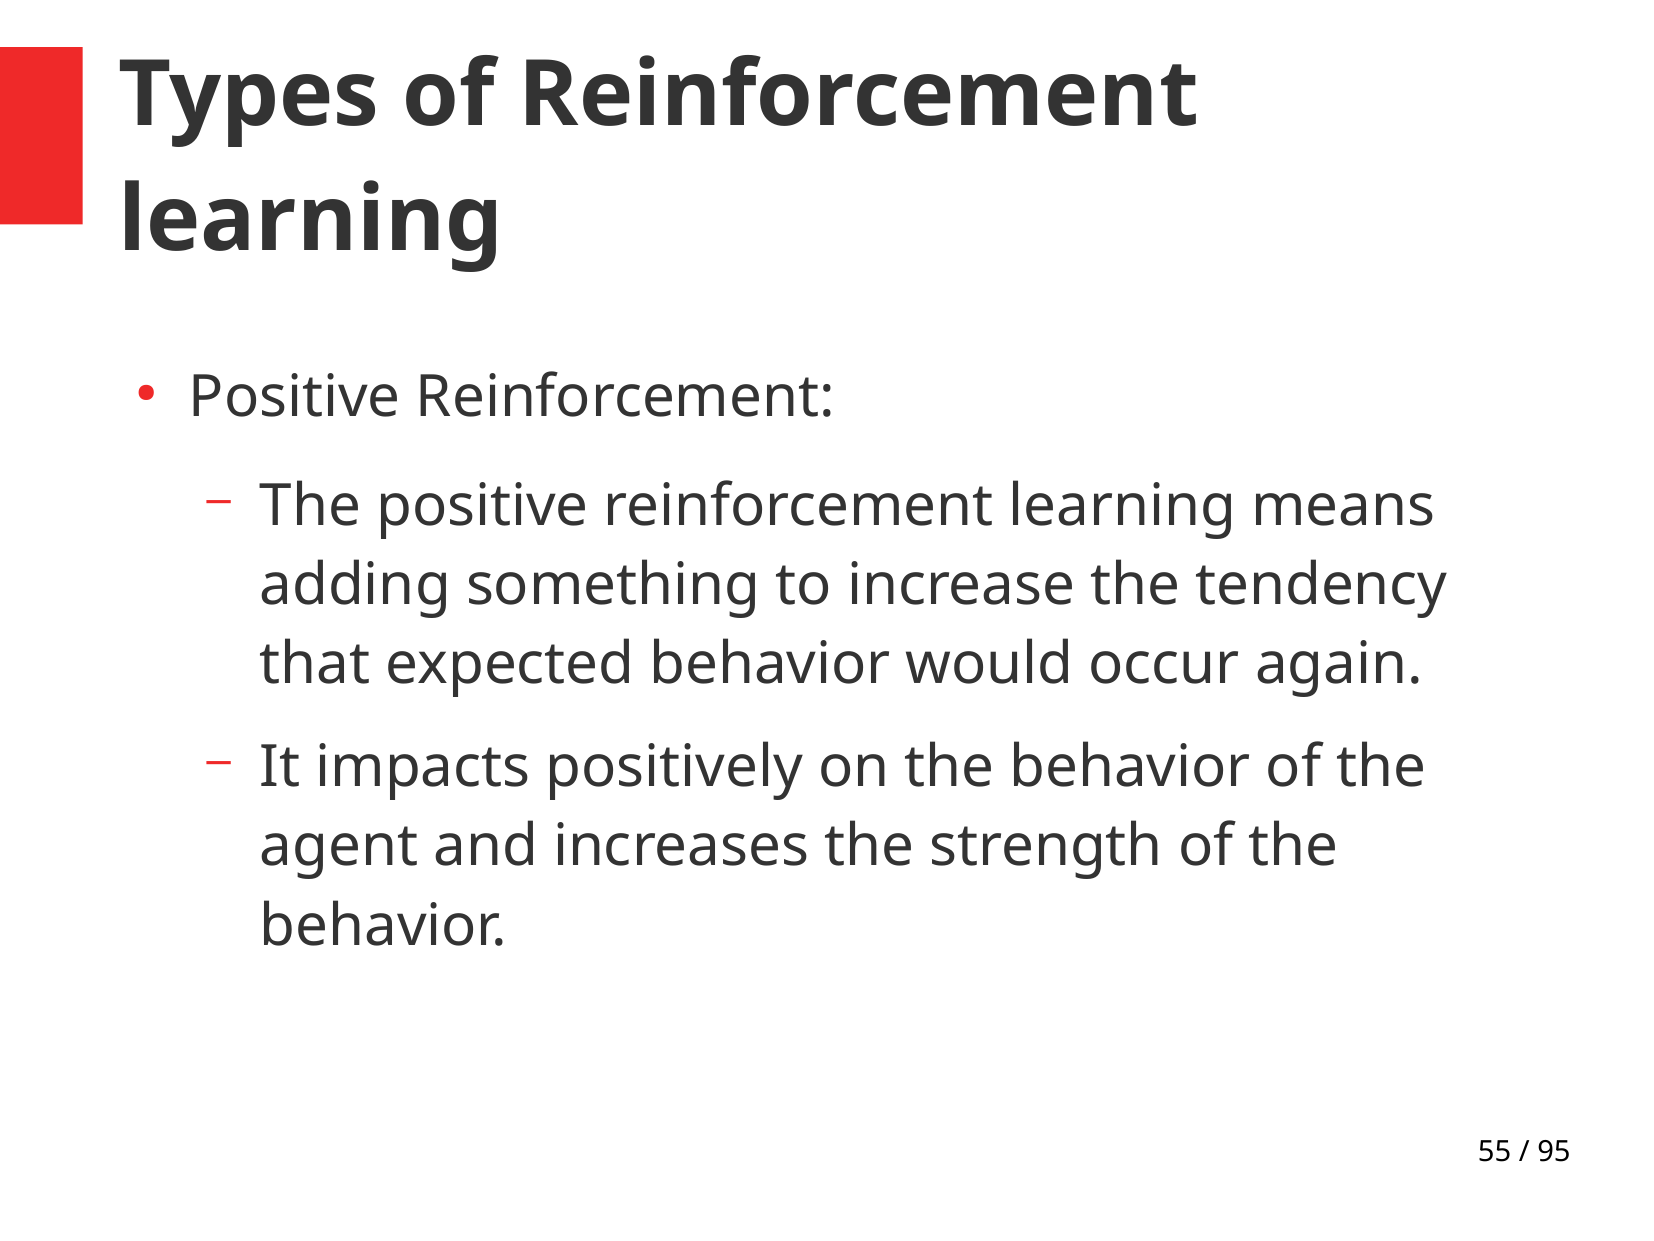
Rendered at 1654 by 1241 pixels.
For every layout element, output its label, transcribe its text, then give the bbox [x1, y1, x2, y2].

list Positive Reinforcement: The positive reinforcement learning means adding something to increase the tendency that expected behavior would occur again. It impacts positively on the behavior of the agent and increases the strength of the behavior. [118, 354, 1536, 1074]
title Types of Reinforcement learning [118, 28, 1571, 278]
